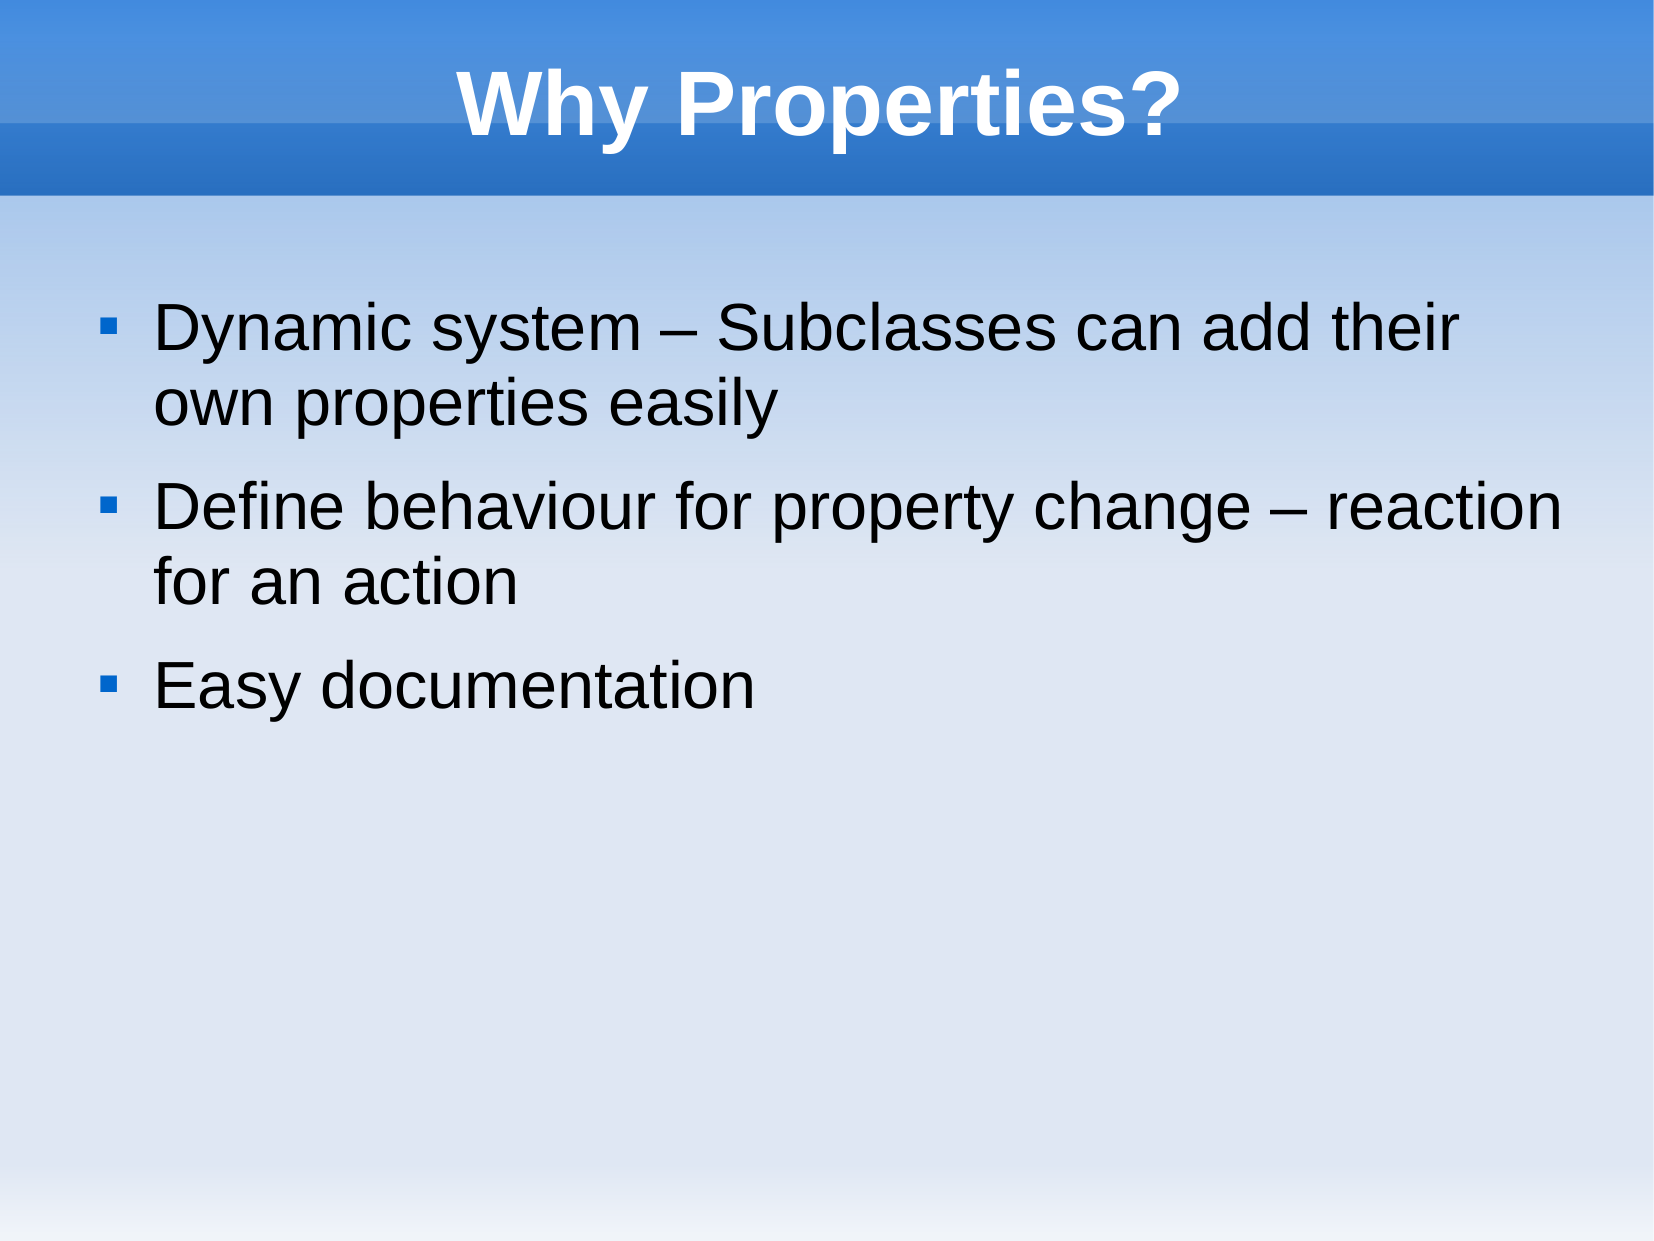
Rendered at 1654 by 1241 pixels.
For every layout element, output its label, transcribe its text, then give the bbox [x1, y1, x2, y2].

list Dynamic system – Subclasses can add their own properties easily Define behaviour for property change – reaction for an action Easy documentation [82, 290, 1571, 1094]
picture [0, 0, 1654, 1241]
title Why Properties? [76, 7, 1565, 200]
